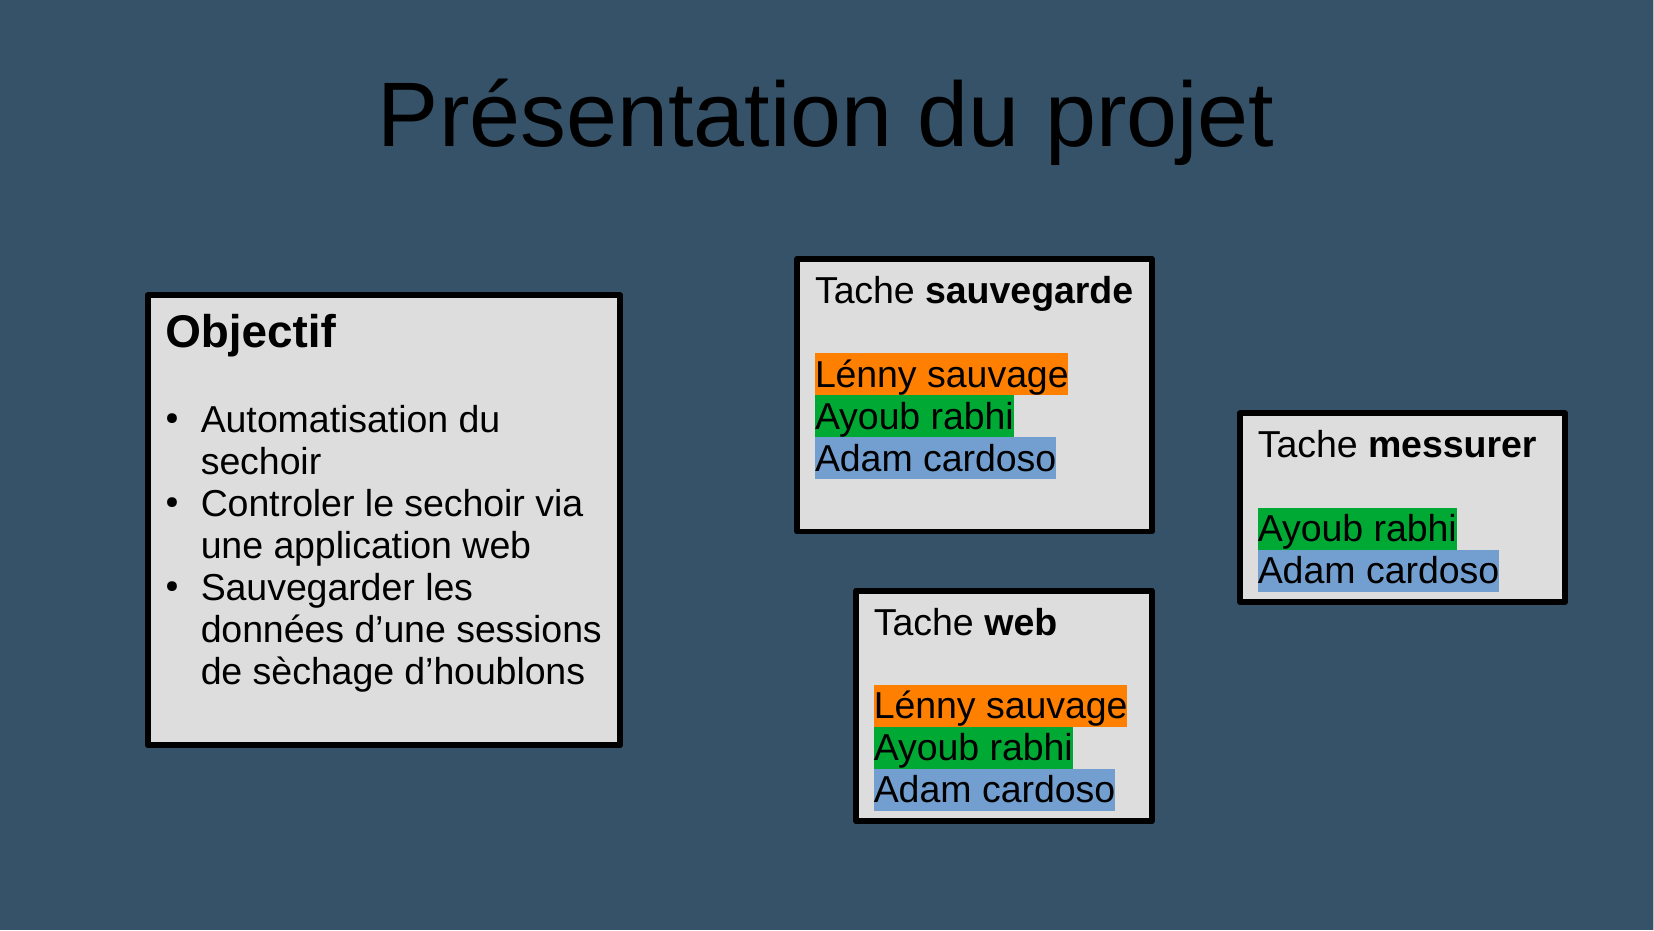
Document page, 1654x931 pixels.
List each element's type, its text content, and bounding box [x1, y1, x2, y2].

text_box Objectif Automatisation du sechoir Controler le sechoir via une application web Sauvegarder les données d’une sessions de sèchage d’houblons [147, 295, 621, 746]
title Présentation du projet [82, 37, 1571, 193]
text_box Tache sauvegarde Lénny sauvage Ayoub rabhi Adam cardoso [797, 258, 1152, 532]
text_box Tache web Lénny sauvage Ayoub rabhi Adam cardoso [856, 590, 1152, 822]
text_box Tache messurer Ayoub rabhi Adam cardoso [1240, 413, 1565, 603]
